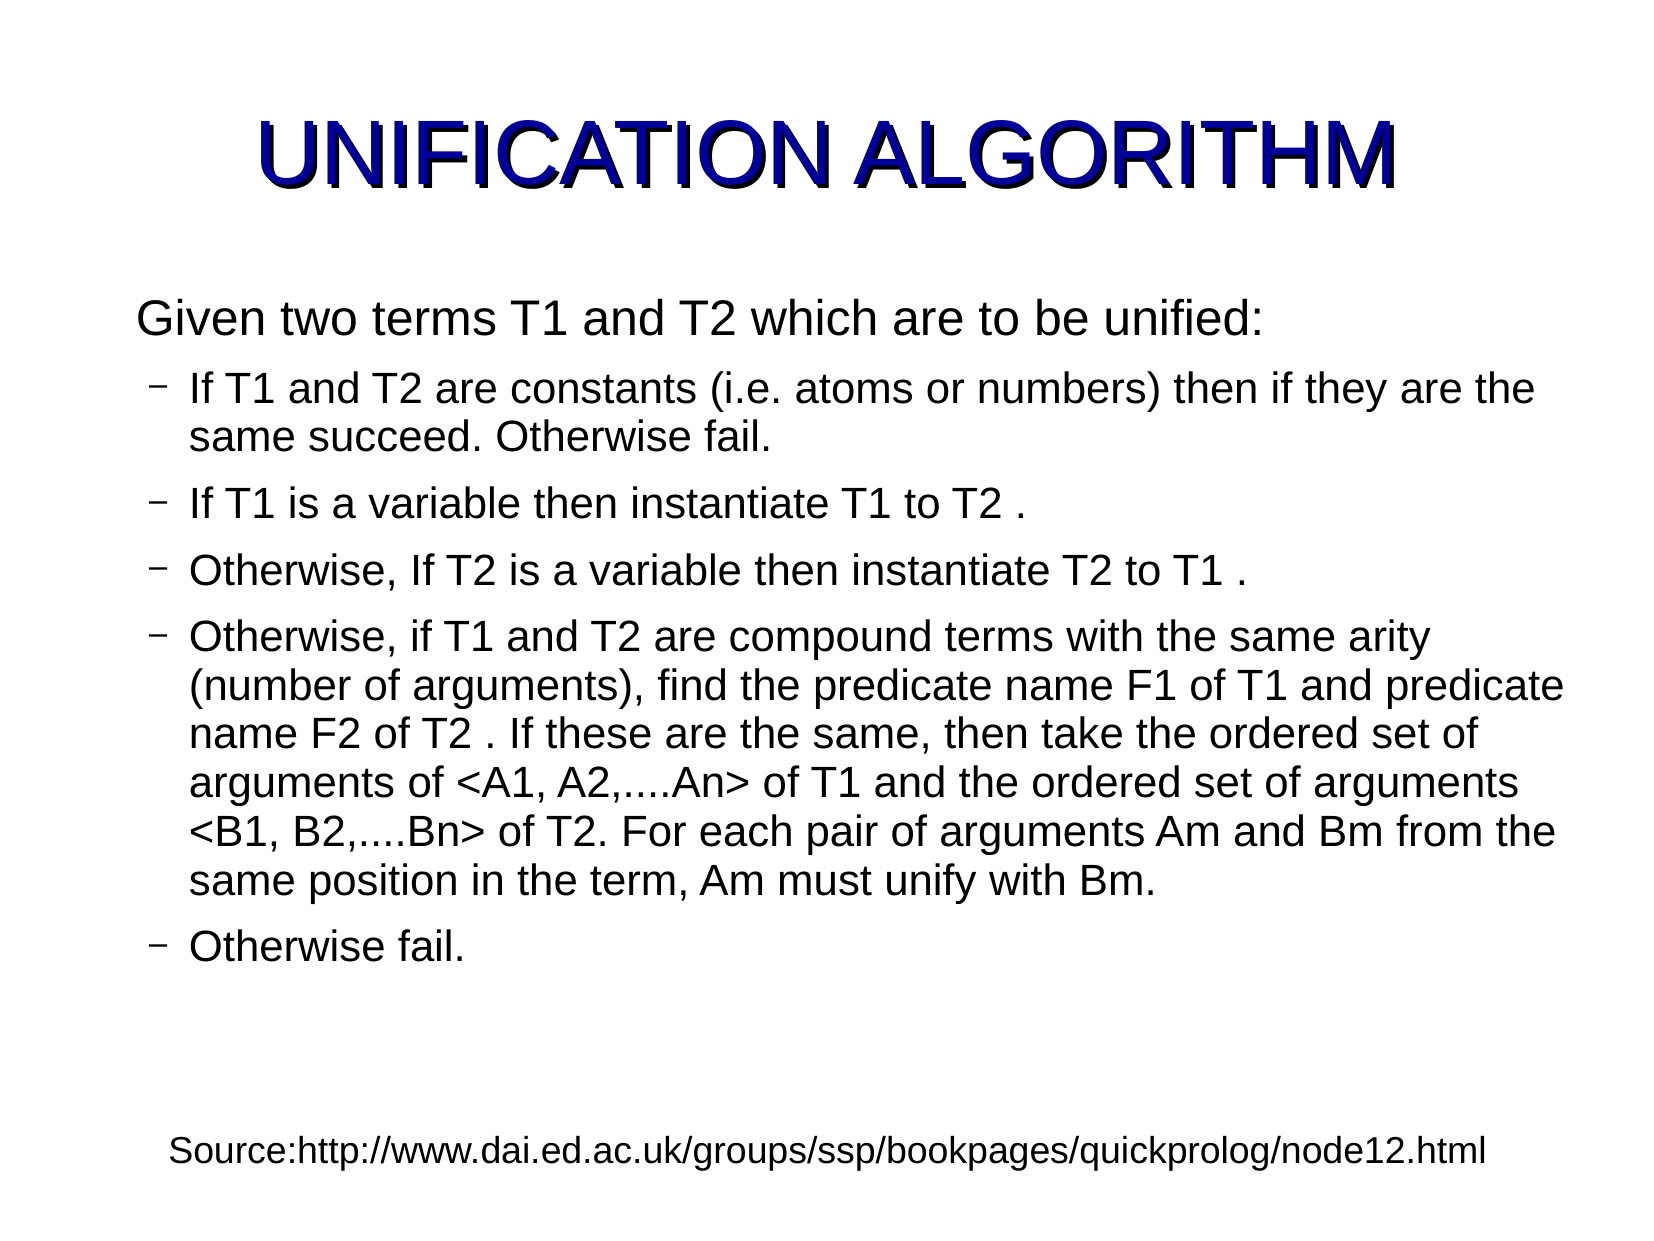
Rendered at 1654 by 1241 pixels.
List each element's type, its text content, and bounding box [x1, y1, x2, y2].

text_box Source:http://www.dai.ed.ac.uk/groups/ssp/bookpages/quickprolog/node12.html [153, 1122, 1536, 1179]
title UNIFICATION ALGORITHM [82, 49, 1571, 257]
list Given two terms T1 and T2 which are to be unified: If T1 and T2 are constants (i.e. atoms or numbers) then if they are the same succeed. Otherwise fail. If T1 is a variable then instantiate T1 to T2 . Otherwise, If T2 is a variable then instantiate T2 to T1 . Otherwise, if T1 and T2 are compound terms with the same arity (number of arguments), find the predicate name F1 of T1 and predicate name F2 of T2 . If these are the same, then take the ordered set of arguments of <A1, A2,....An> of T1 and the ordered set of arguments <B1, B2,....Bn> of T2. For each pair of arguments Am and Bm from the same position in the term, Am must unify with Bm. Otherwise fail. [82, 290, 1571, 1010]
